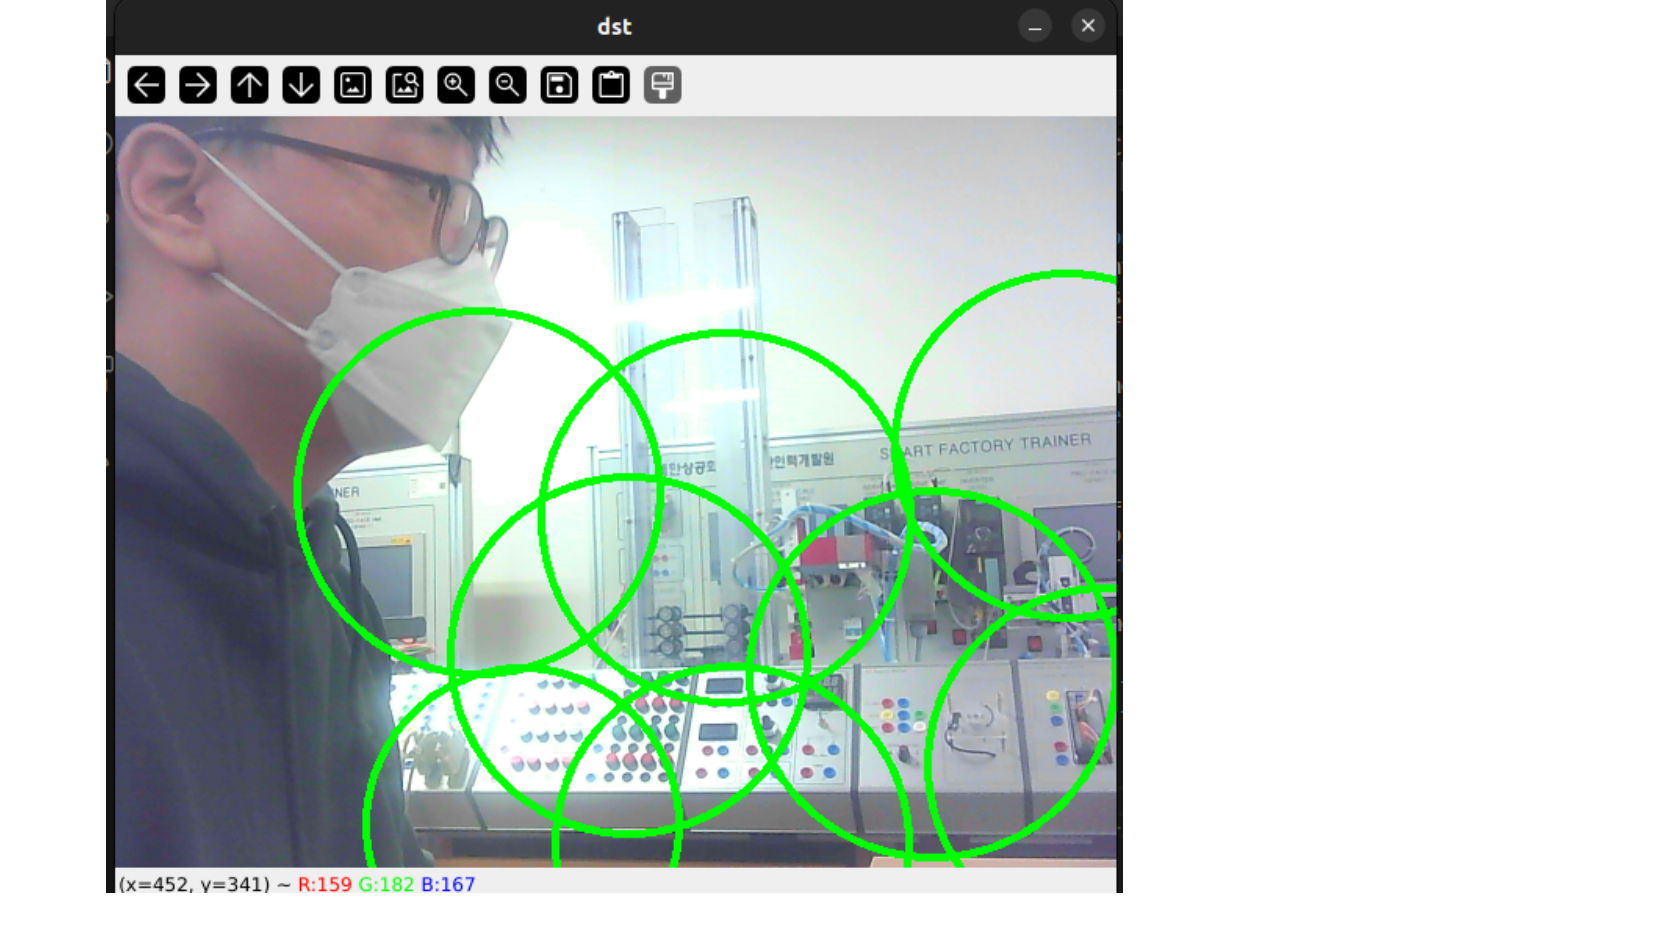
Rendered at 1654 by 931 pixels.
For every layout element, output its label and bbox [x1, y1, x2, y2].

picture [106, 0, 1123, 893]
